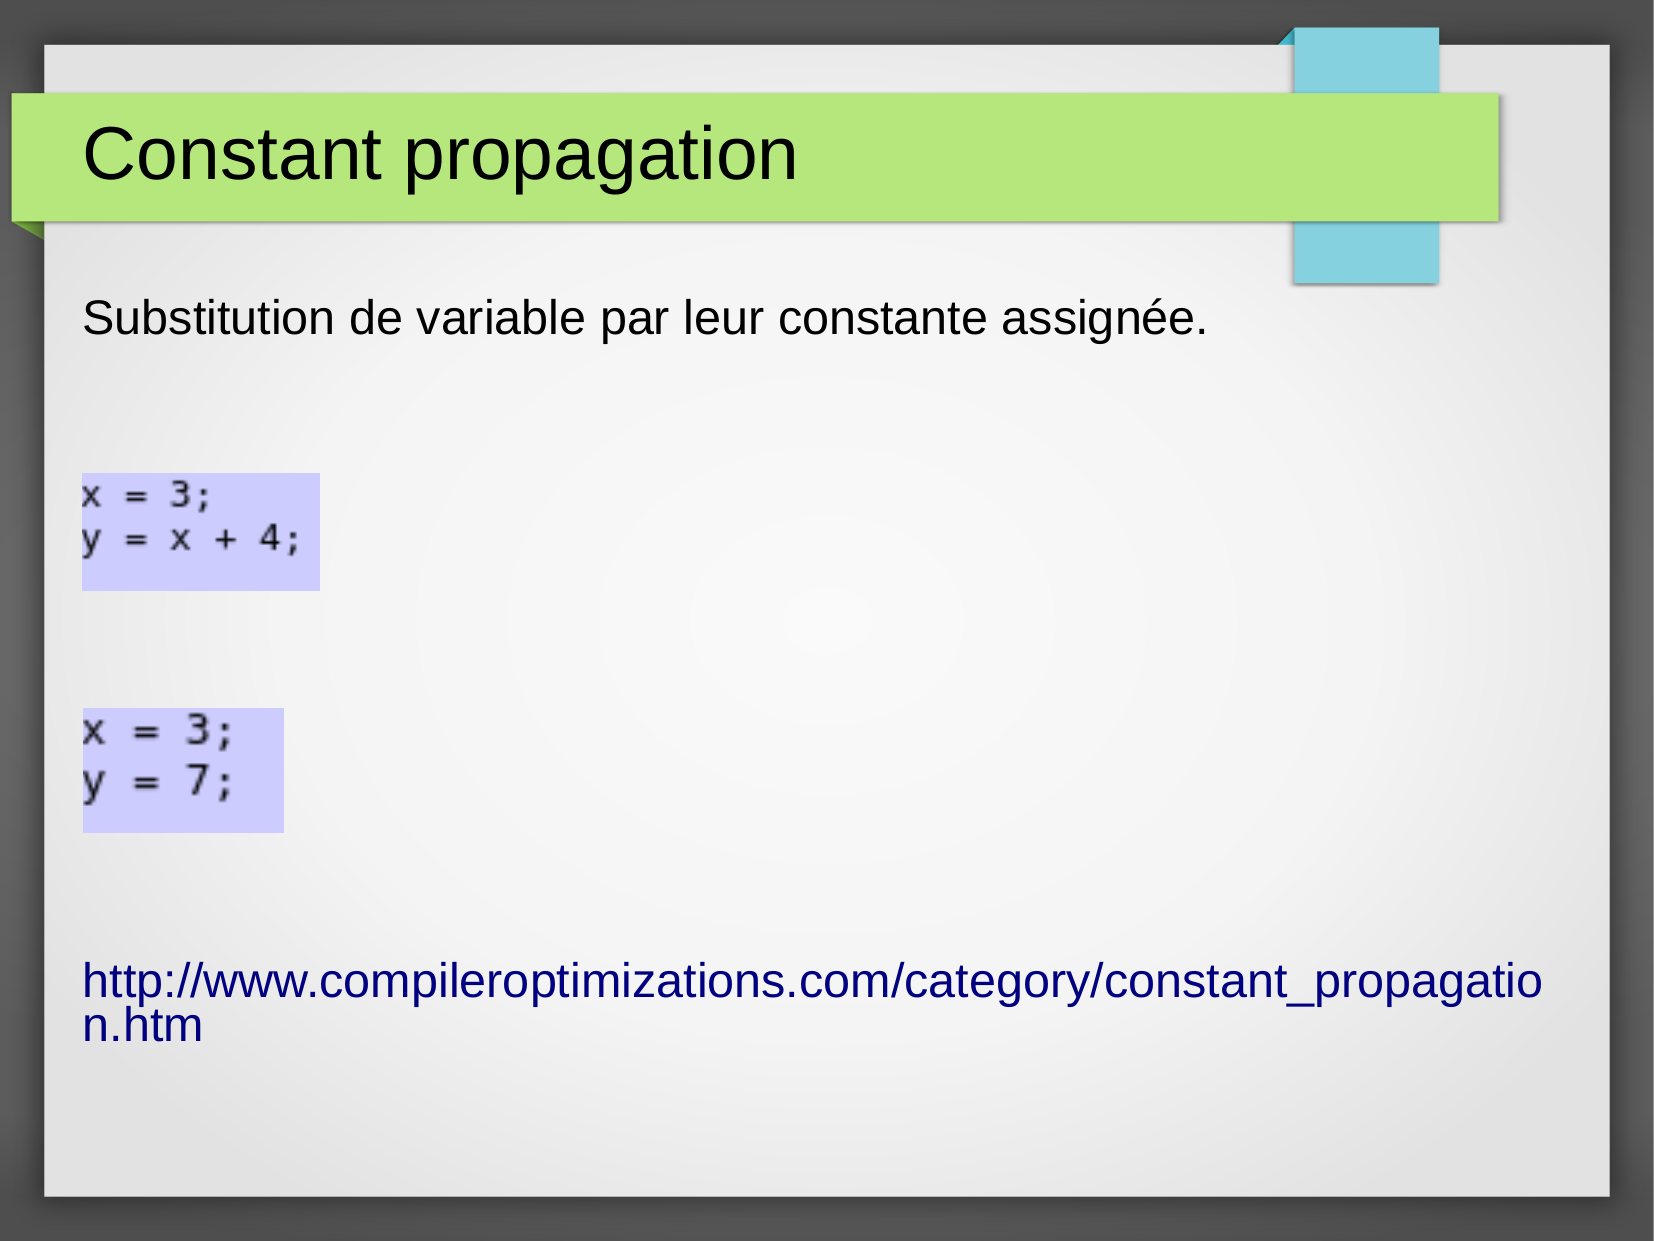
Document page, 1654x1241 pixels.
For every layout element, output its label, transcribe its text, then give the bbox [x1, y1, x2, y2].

title Constant propagation [82, 94, 1264, 213]
list Substitution de variable par leur constante assignée. http://www.compileroptimizations.com/category/constant_propagation.htm [82, 290, 1571, 1010]
picture [0, 0, 1654, 1241]
